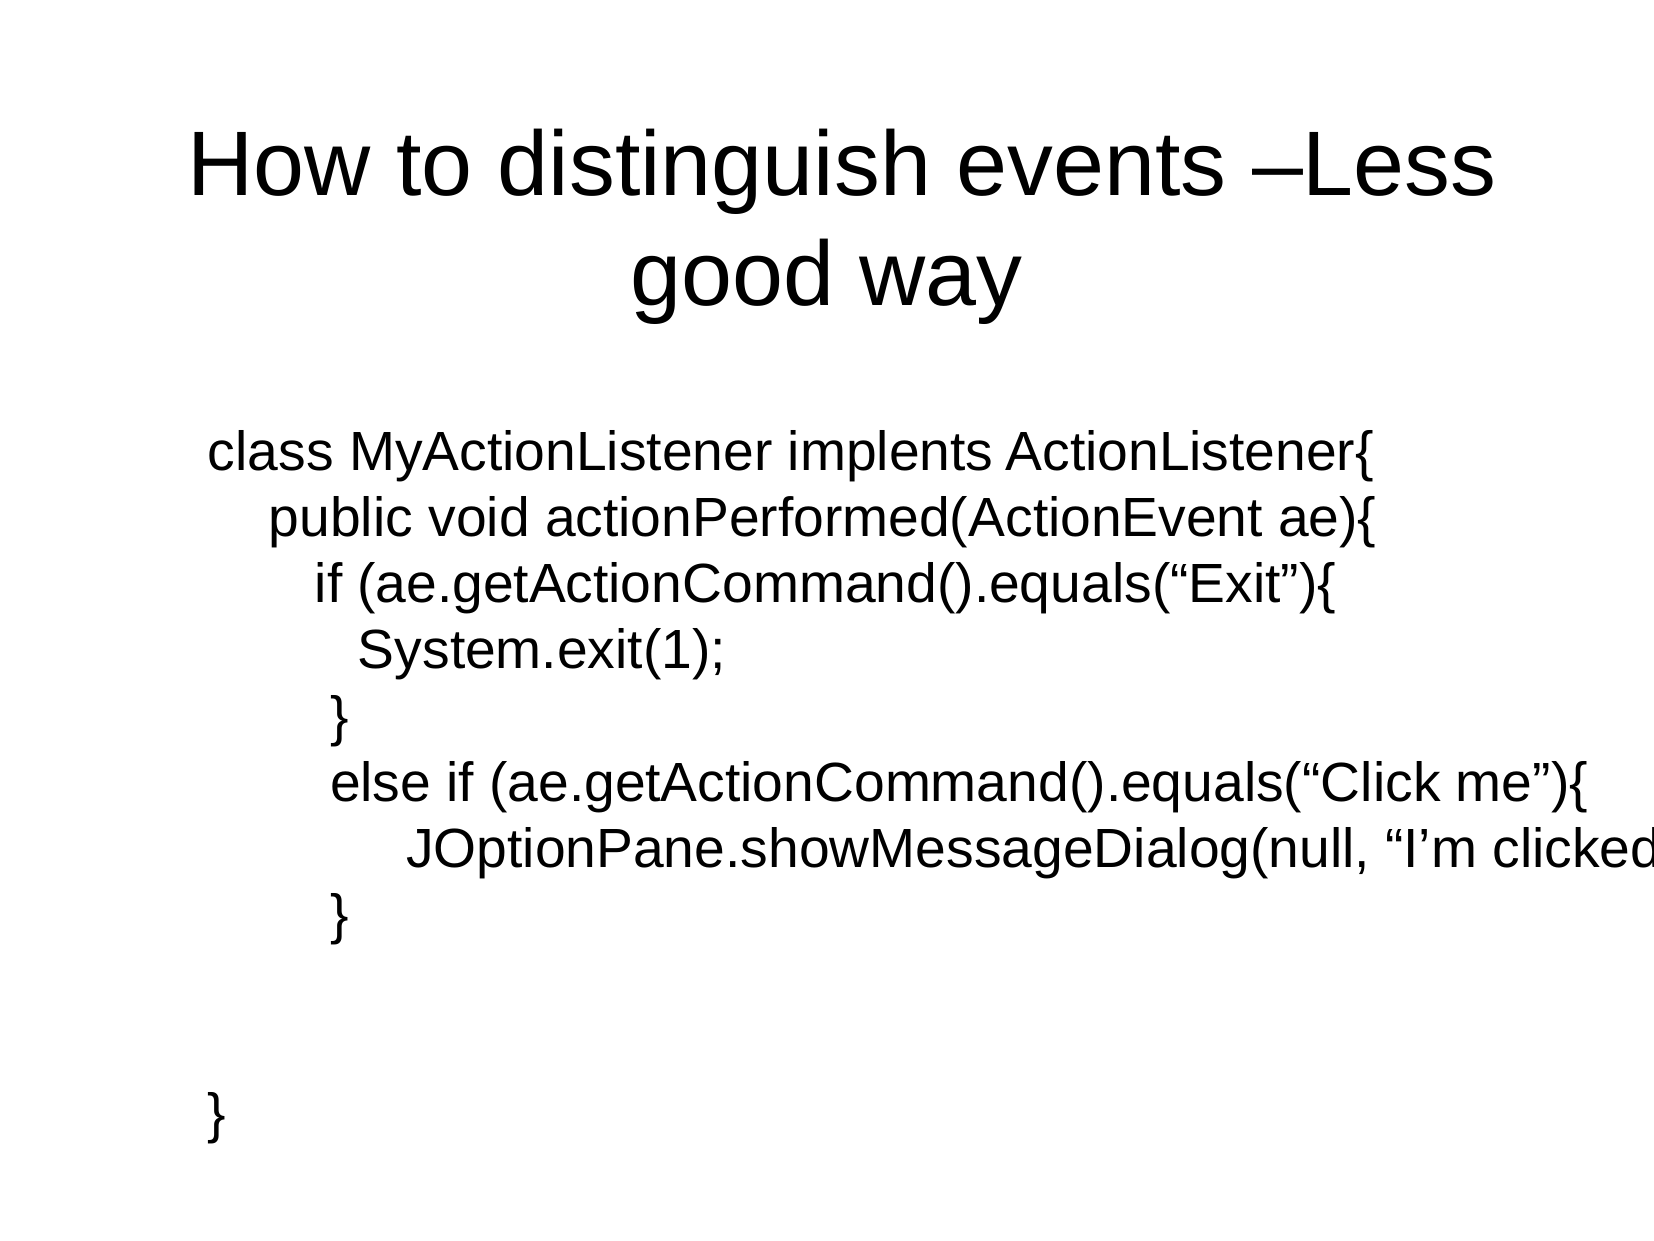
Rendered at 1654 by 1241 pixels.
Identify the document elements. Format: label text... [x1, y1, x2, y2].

text_box class MyActionListener implents ActionListener{ public void actionPerformed(ActionEvent ae){ if (ae.getActionCommand().equals(“Exit”){ System.exit(1); } else if (ae.getActionCommand().equals(“Click me”){ JOptionPane.showMessageDialog(null, “I’m clicked”); } } [193, 407, 1654, 1152]
title How to distinguish events –Less good way [124, 84, 1530, 344]
